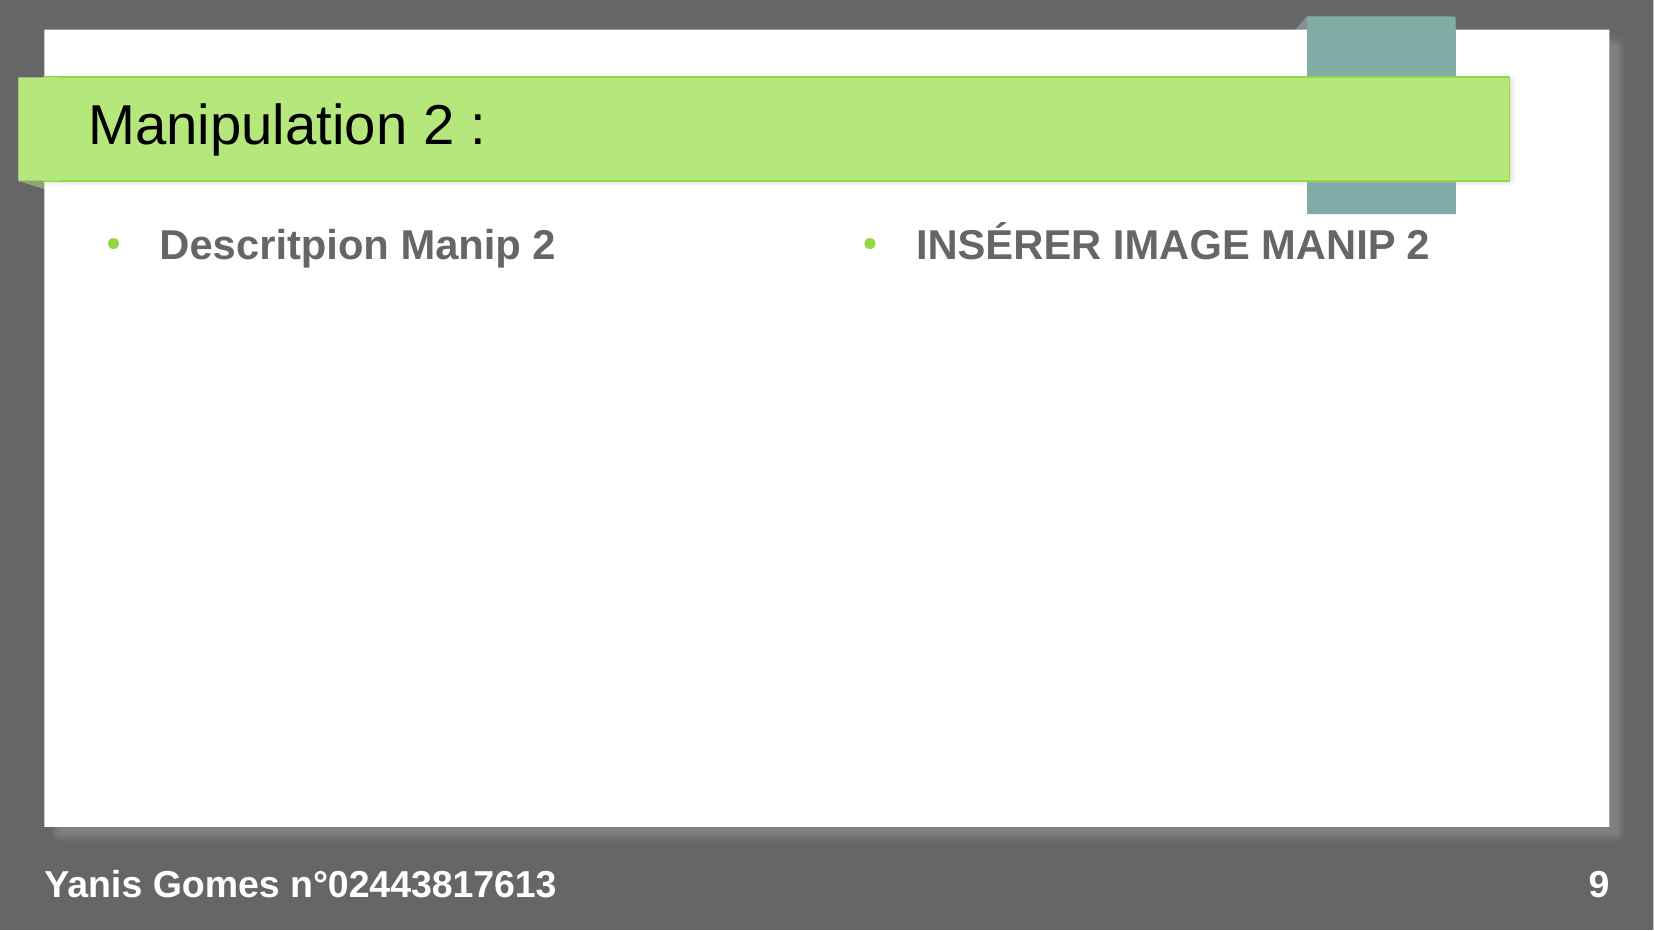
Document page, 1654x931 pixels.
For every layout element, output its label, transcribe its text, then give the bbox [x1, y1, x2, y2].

list Descritpion Manip 2 [88, 221, 809, 813]
text_box Yanis Gomes n°02443817613 [29, 856, 680, 916]
text_box 29 [974, 856, 1625, 916]
title Manipulation 2 : [88, 73, 1506, 178]
list INSÉRER IMAGE MANIP 2 [845, 221, 1566, 813]
